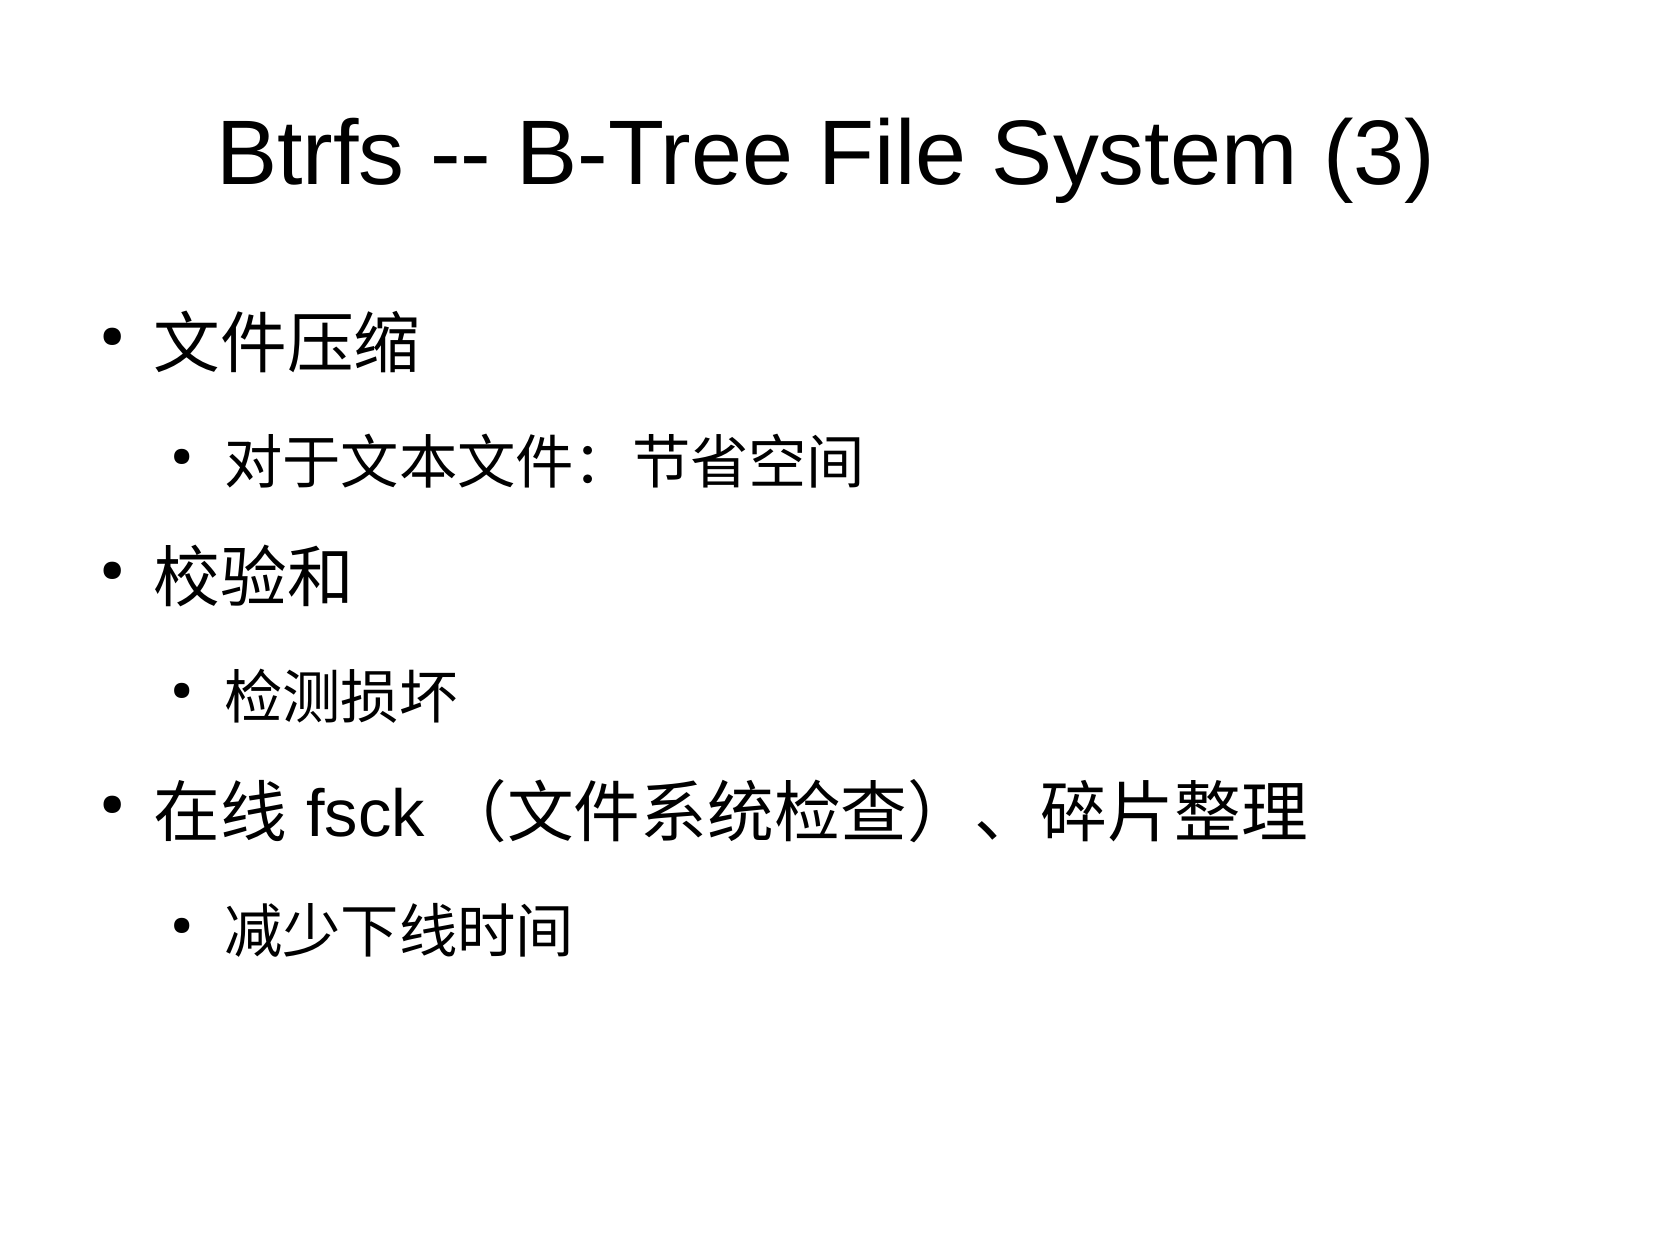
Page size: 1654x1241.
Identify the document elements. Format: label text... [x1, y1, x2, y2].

title Btrfs -- B-Tree File System (3) [82, 49, 1571, 257]
list 文件压缩 对于文本文件：节省空间 校验和 检测损坏 在线fsck（文件系统检查）、碎片整理 减少下线时间 [82, 290, 1571, 1109]
